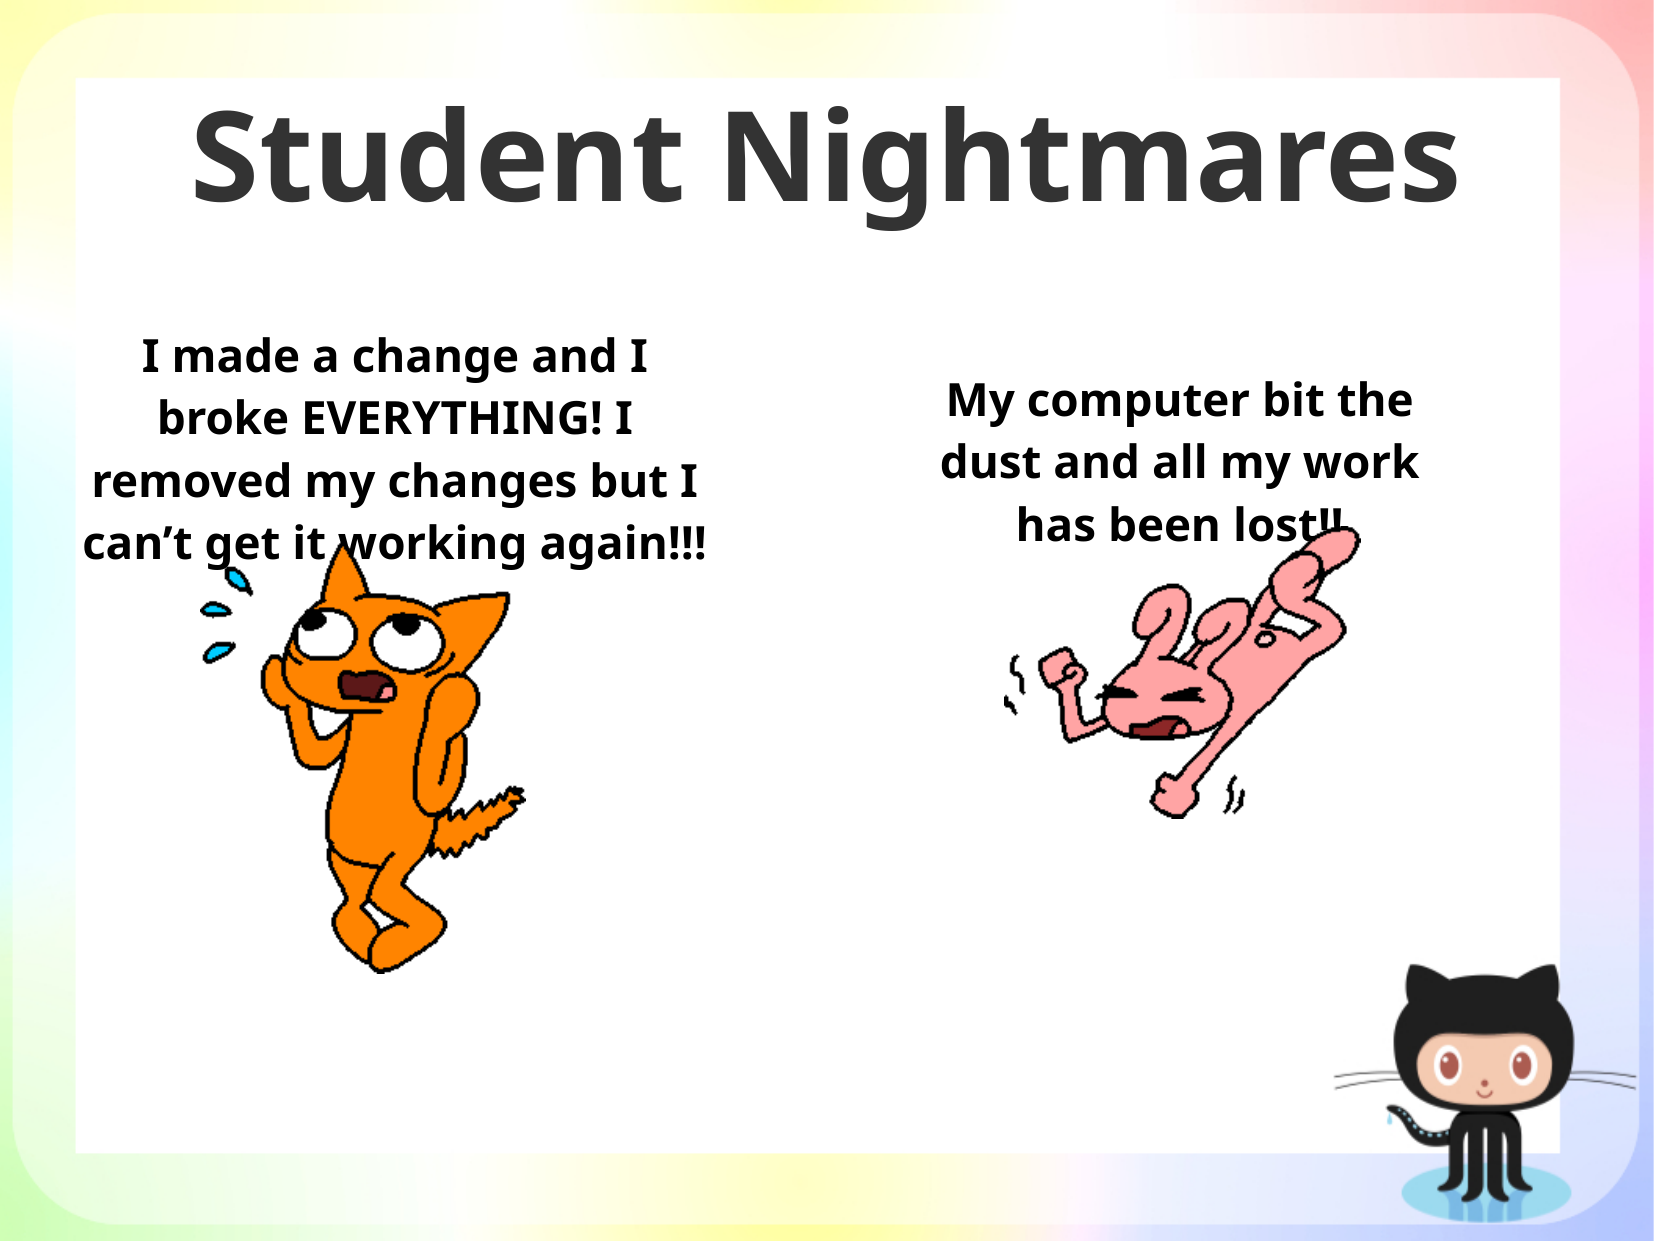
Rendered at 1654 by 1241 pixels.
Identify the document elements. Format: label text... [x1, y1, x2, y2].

text_box My computer bit the dust and all my work has been lost!! [904, 367, 1455, 537]
title Student Nightmares [82, 49, 1571, 257]
text_box I made a change and I broke EVERYTHING! I removed my changes but I can’t get it working again!!! [77, 323, 712, 536]
picture [0, 0, 1654, 1241]
